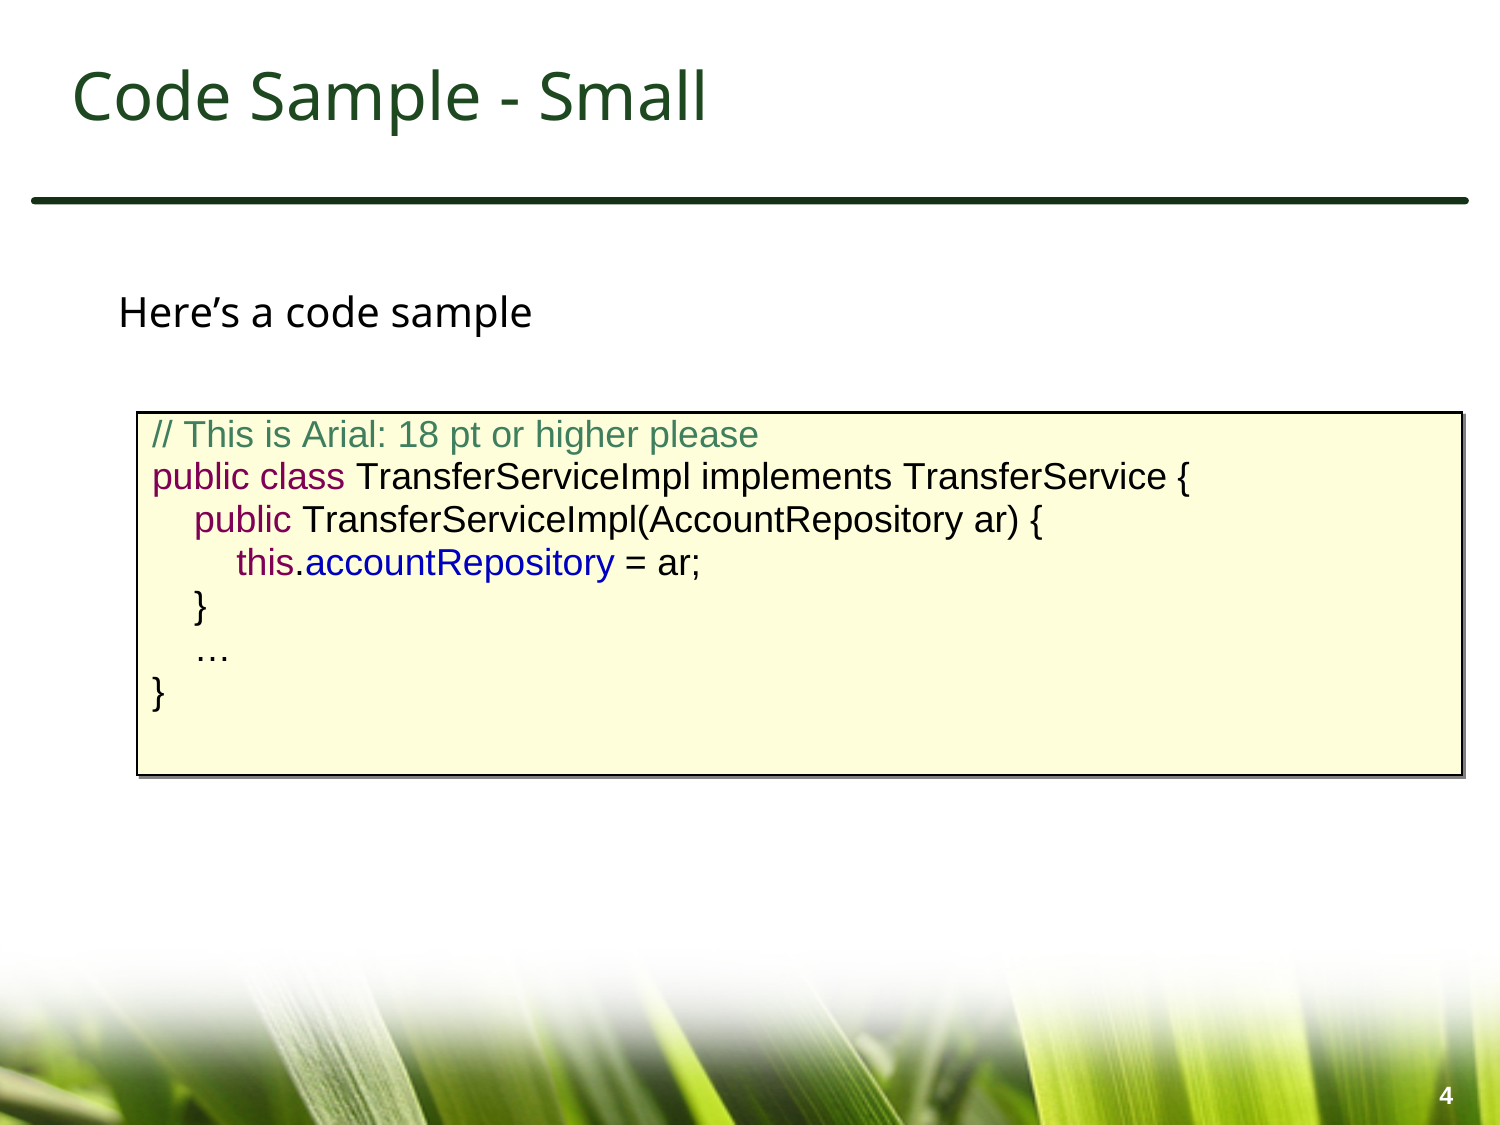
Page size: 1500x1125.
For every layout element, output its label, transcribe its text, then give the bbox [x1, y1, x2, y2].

list Here’s a code sample [103, 275, 1394, 938]
title Code Sample - Small [56, 13, 1089, 176]
text_box // This is Arial: 18 pt or higher please public class TransferServiceImpl implements TransferService { public TransferServiceImpl(AccountRepository ar) { this.accountRepository = ar; } … } [137, 412, 1463, 775]
picture [0, 944, 1500, 1125]
